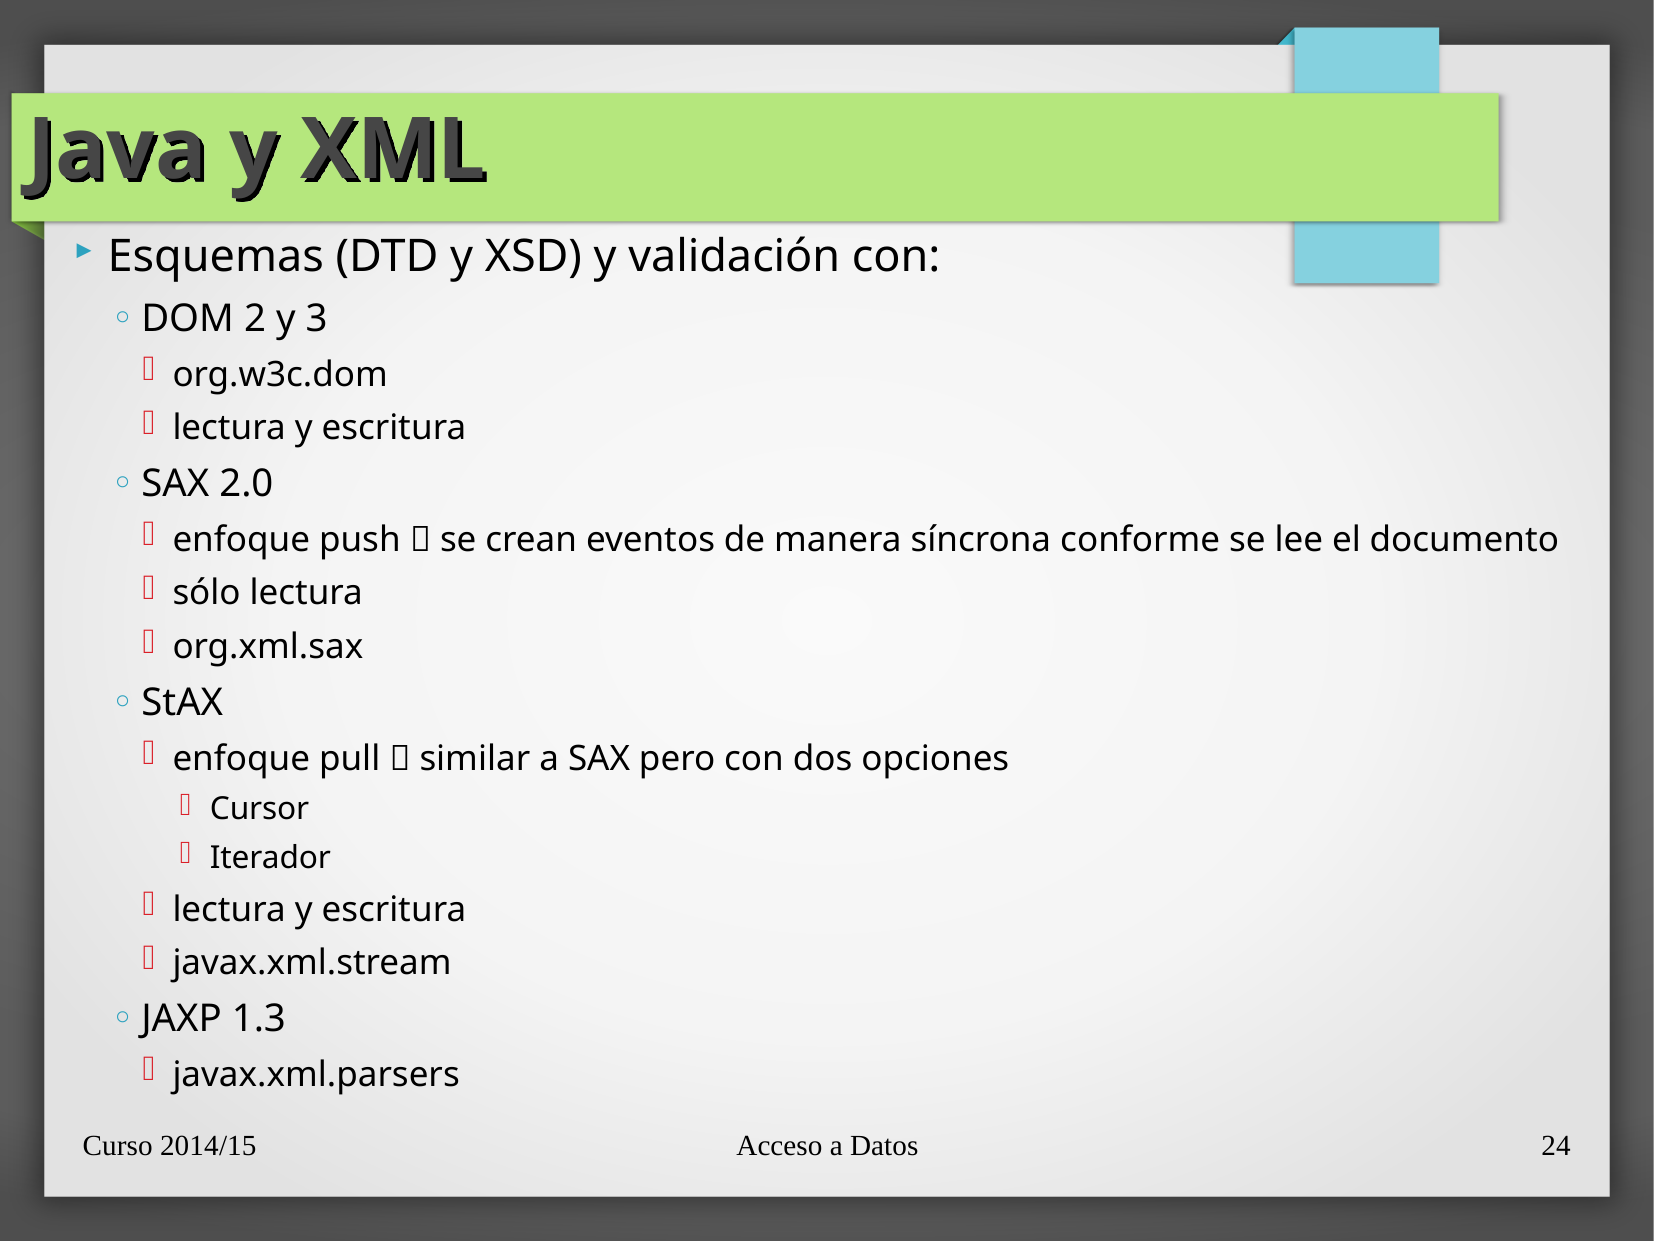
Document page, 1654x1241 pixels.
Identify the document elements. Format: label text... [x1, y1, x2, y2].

picture [0, 0, 1654, 1241]
title Java y XML [12, 42, 1501, 249]
list Esquemas (DTD y XSD) y validación con: DOM 2 y 3 org.w3c.dom lectura y escritura SAX 2.0 enfoque push  se crean eventos de manera síncrona conforme se lee el documento sólo lectura org.xml.sax StAX enfoque pull  similar a SAX pero con dos opciones Cursor Iterador lectura y escritura javax.xml.stream JAXP 1.3 javax.xml.parsers [45, 216, 1635, 1111]
